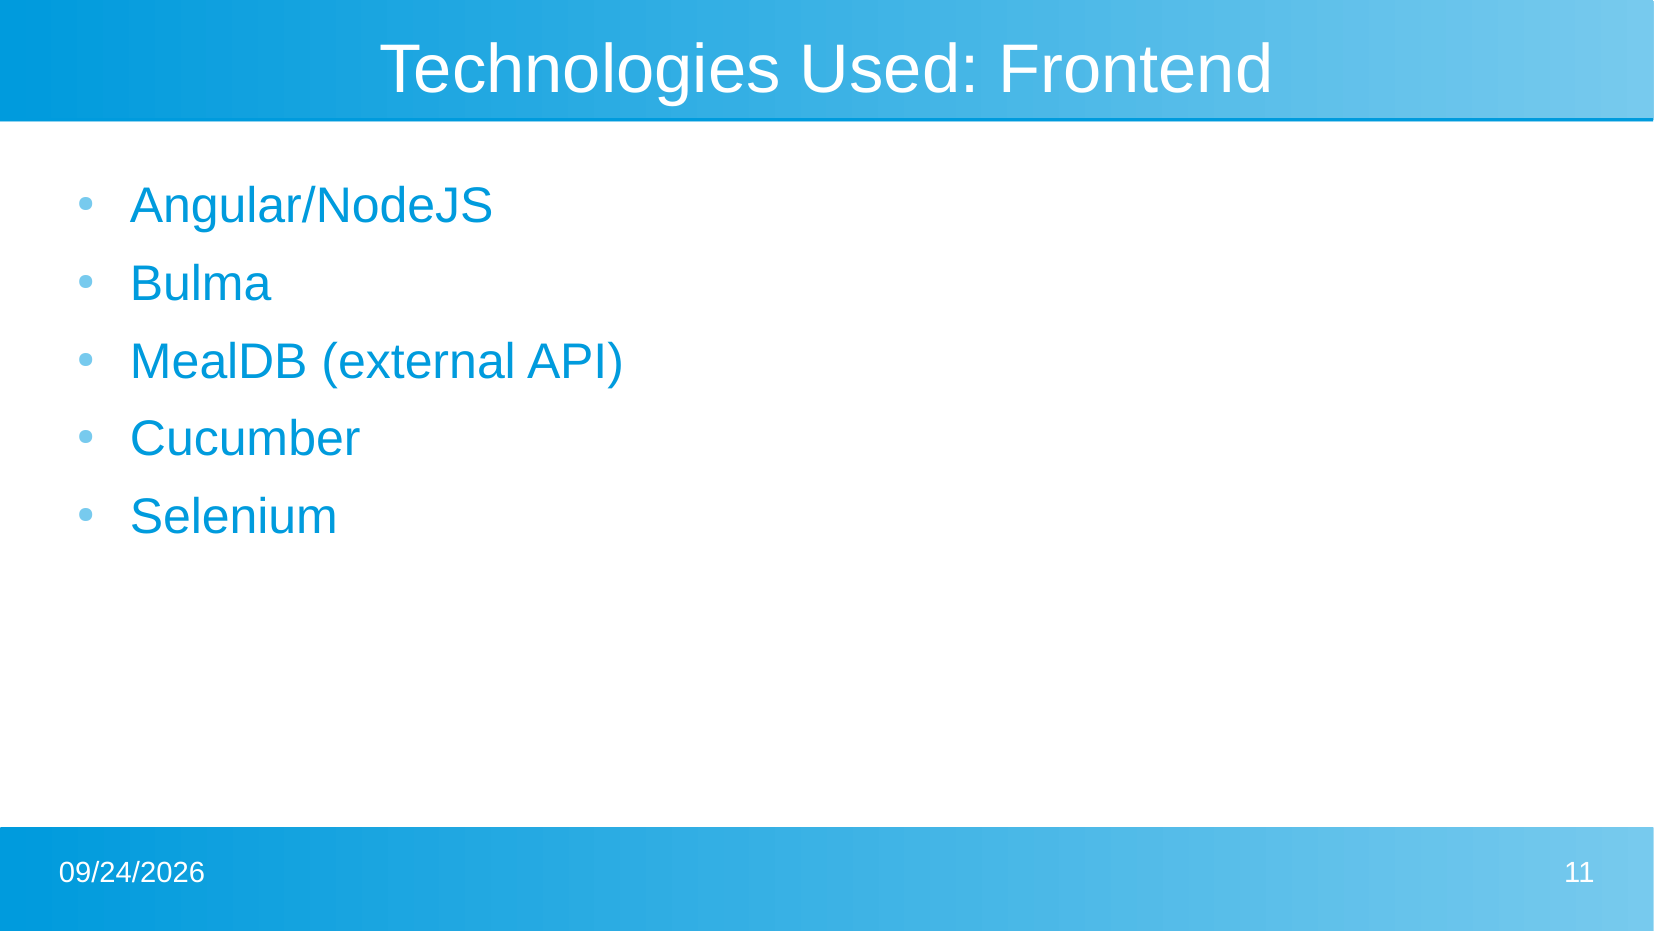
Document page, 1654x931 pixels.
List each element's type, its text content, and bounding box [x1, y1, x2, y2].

list Angular/NodeJS Bulma MealDB (external API) Cucumber Selenium [59, 177, 1595, 768]
title Technologies Used: Frontend [59, 29, 1595, 108]
